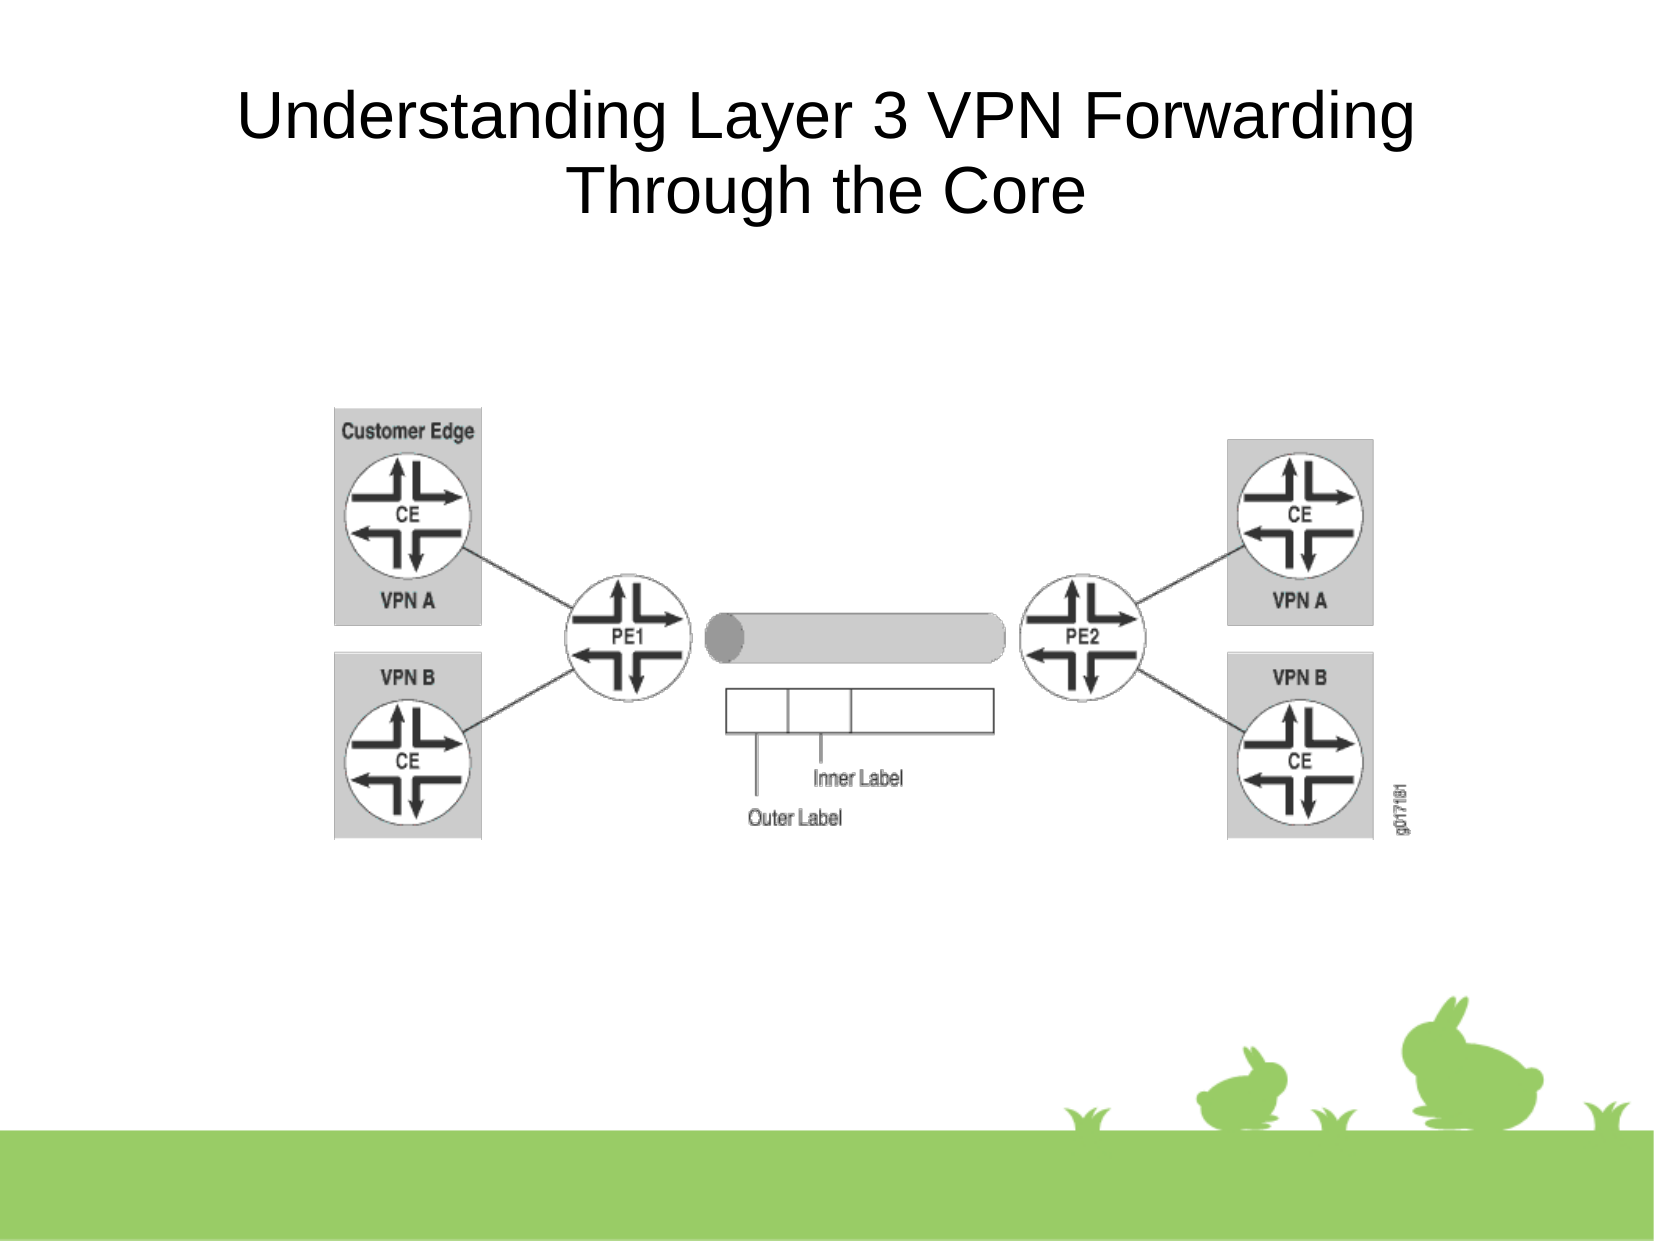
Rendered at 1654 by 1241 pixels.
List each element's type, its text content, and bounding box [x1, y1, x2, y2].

title Understanding Layer 3 VPN Forwarding Through the Core [82, 49, 1571, 257]
picture [0, 0, 1654, 1241]
